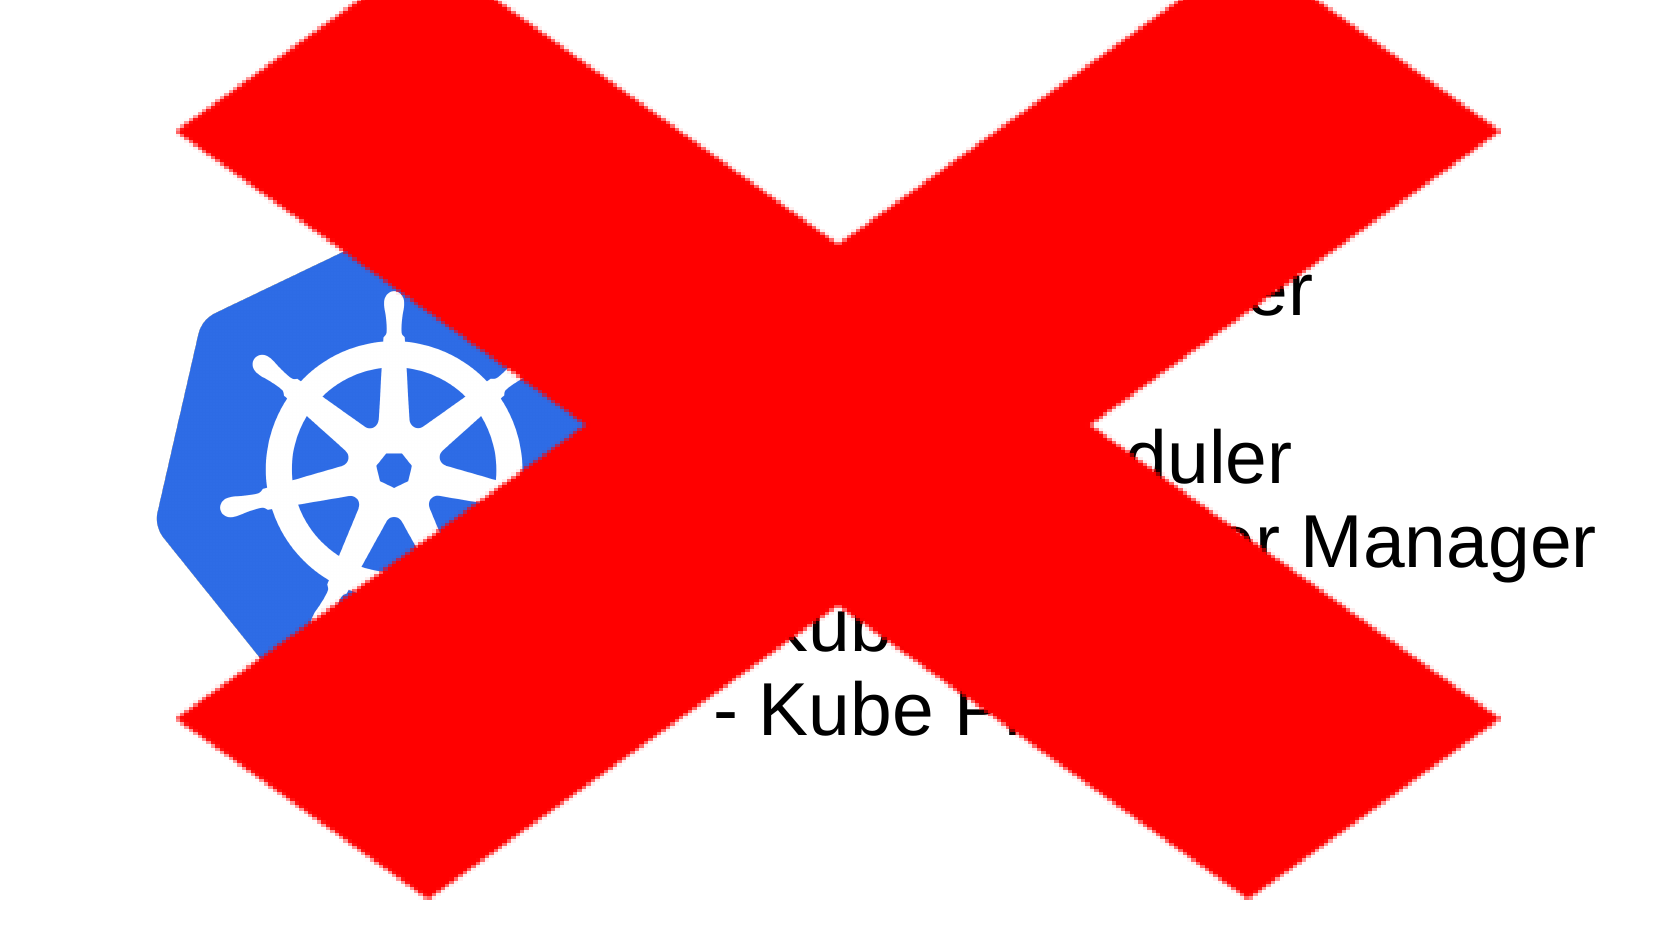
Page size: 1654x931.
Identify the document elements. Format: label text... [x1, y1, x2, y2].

picture [150, 0, 1501, 901]
text_box - Kube API Server - ETCD - Kube Scheduler - Kube Controller Manager - Kubelet - Kube Proxy [1501, 240, 1613, 759]
